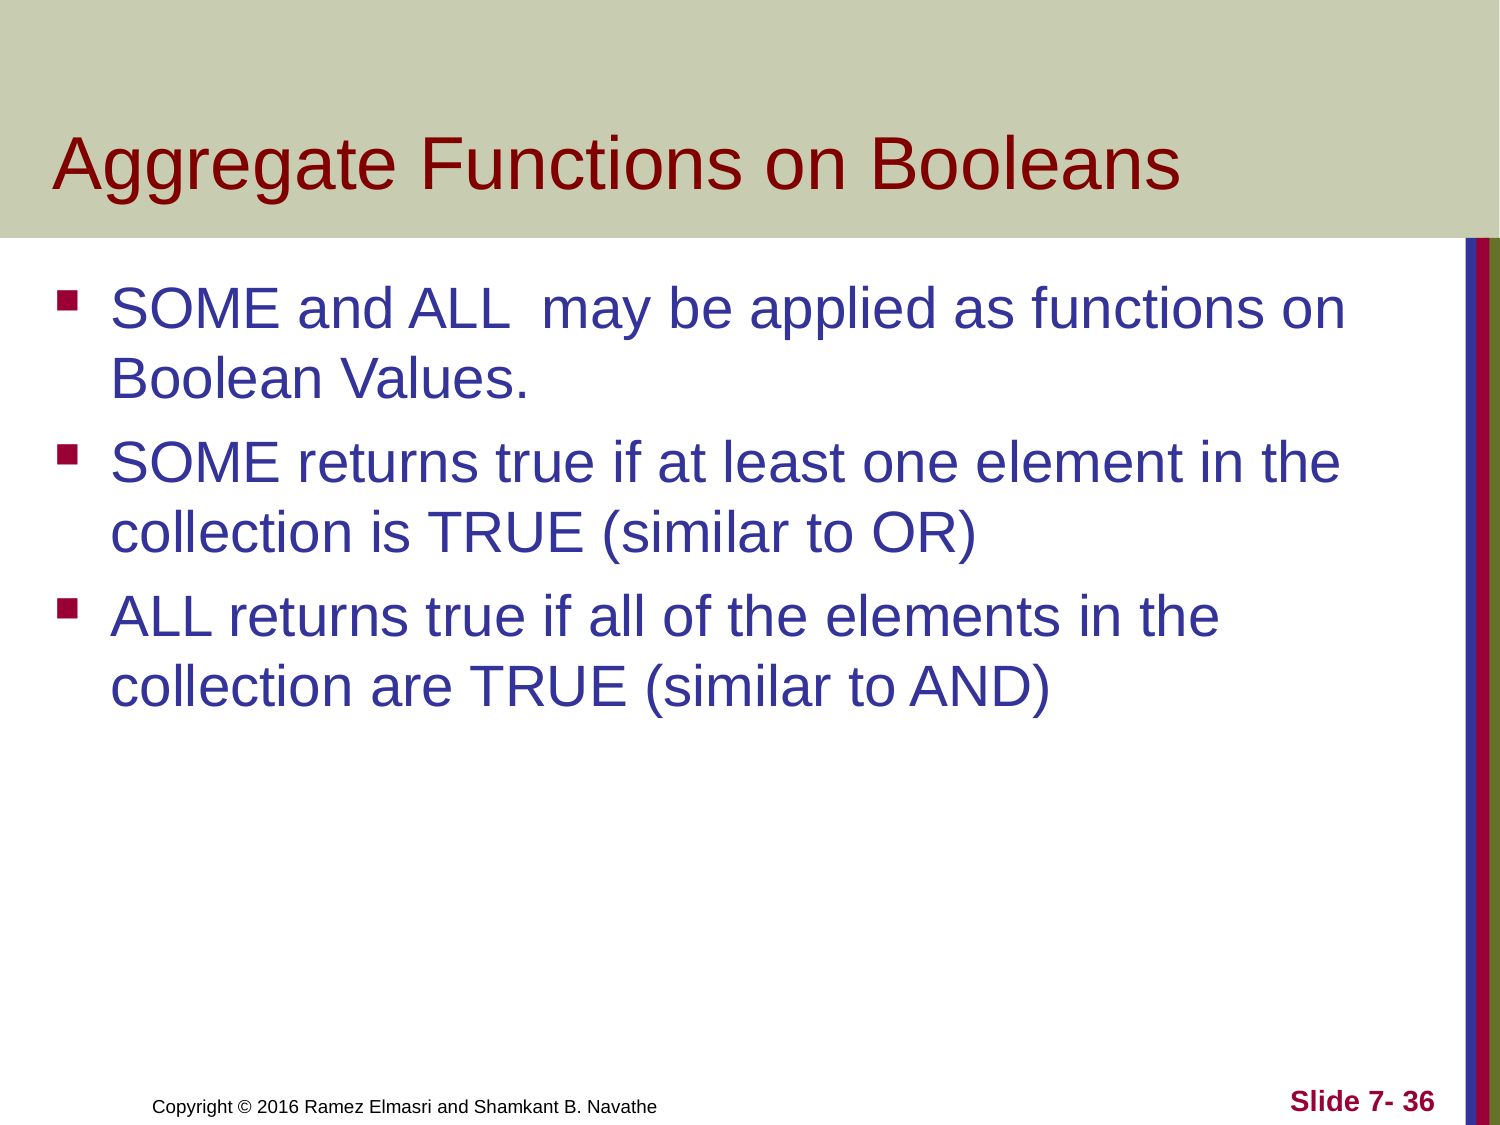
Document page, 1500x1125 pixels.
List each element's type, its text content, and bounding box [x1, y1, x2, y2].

title Aggregate Functions on Booleans [37, 49, 1317, 213]
text_box Slide 7- <number> [1137, 1050, 1450, 1125]
list SOME and ALL may be applied as functions on Boolean Values. SOME returns true if at least one element in the collection is TRUE (similar to OR) ALL returns true if all of the elements in the collection are TRUE (similar to AND) [39, 262, 1400, 1013]
